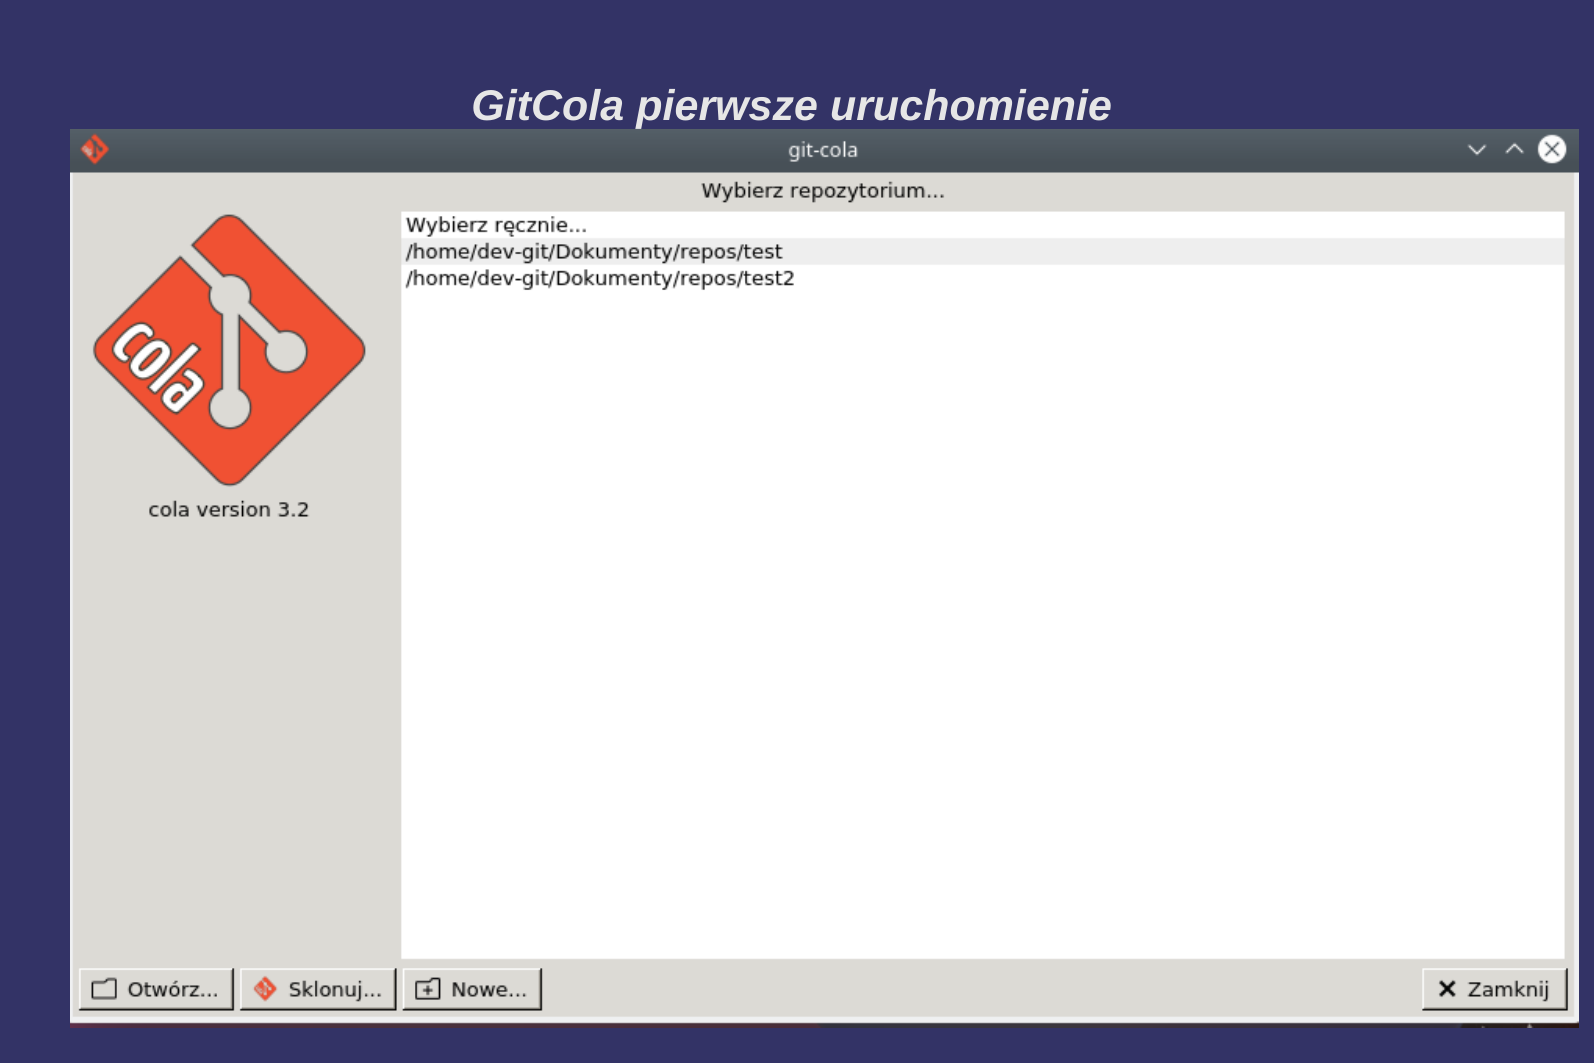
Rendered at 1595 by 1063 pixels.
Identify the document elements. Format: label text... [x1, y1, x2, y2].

picture [70, 129, 1579, 1028]
title GitCola pierwsze uruchomienie [117, 16, 1479, 129]
